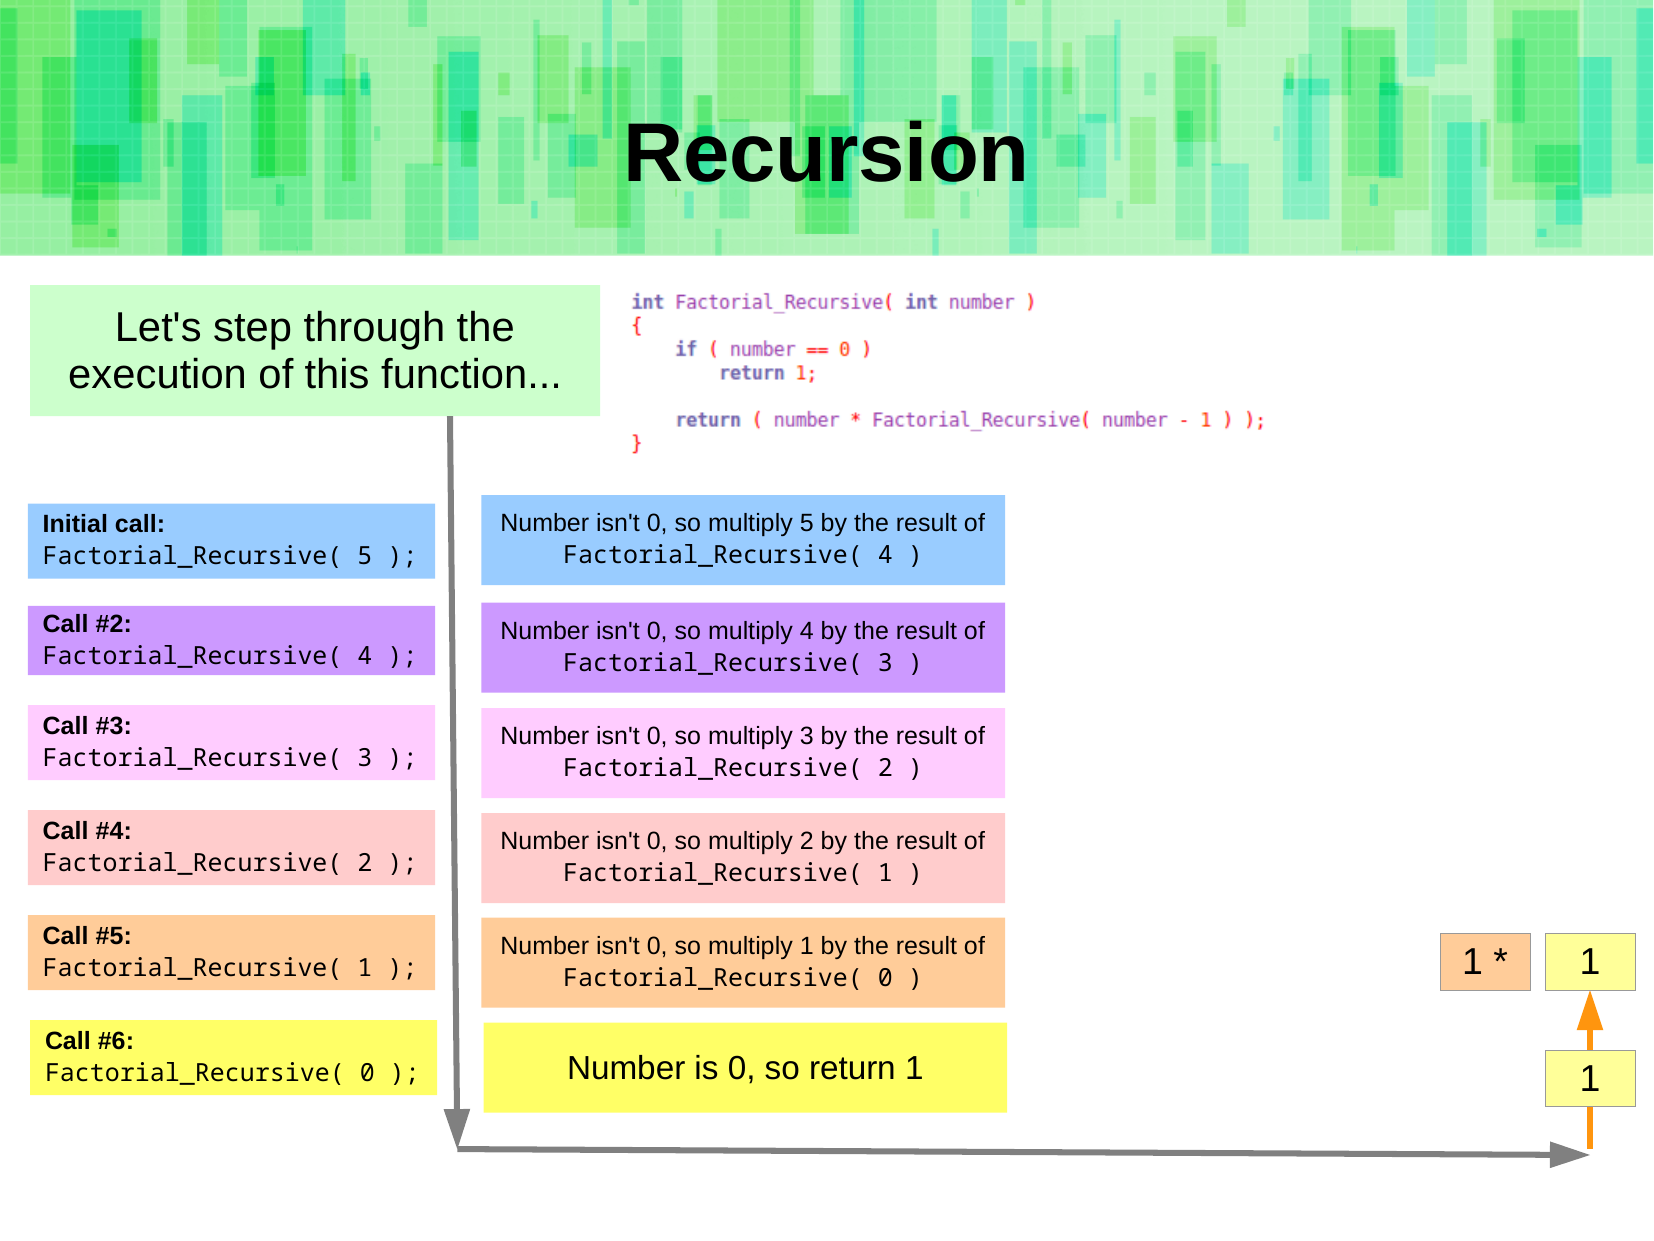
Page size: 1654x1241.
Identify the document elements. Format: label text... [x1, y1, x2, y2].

text_box Number isn't 0, so multiply 2 by the result of Factorial_Recursive( 1 ) [481, 813, 1006, 904]
picture [0, 0, 1654, 1241]
text_box Call #2: Factorial_Recursive( 4 ); [27, 605, 436, 676]
title Recursion [82, 49, 1571, 257]
text_box 1 [1545, 933, 1636, 991]
text_box Number isn't 0, so multiply 5 by the result of Factorial_Recursive( 4 ) [481, 495, 1006, 586]
text_box Let's step through the execution of this function... [30, 285, 601, 417]
text_box Number isn't 0, so multiply 4 by the result of Factorial_Recursive( 3 ) [481, 602, 1006, 693]
text_box Initial call: Factorial_Recursive( 5 ); [27, 503, 436, 579]
text_box Call #5: Factorial_Recursive( 1 ); [27, 915, 436, 991]
text_box 1 * [1440, 933, 1531, 991]
text_box Call #6: Factorial_Recursive( 0 ); [30, 1020, 438, 1096]
text_box 1 [1545, 1050, 1636, 1107]
text_box Number isn't 0, so multiply 1 by the result of Factorial_Recursive( 0 ) [481, 917, 1006, 1008]
text_box Call #3: Factorial_Recursive( 3 ); [27, 705, 436, 781]
text_box Call #4: Factorial_Recursive( 2 ); [27, 810, 436, 886]
text_box Number isn't 0, so multiply 3 by the result of Factorial_Recursive( 2 ) [481, 708, 1006, 799]
text_box Number is 0, so return 1 [483, 1022, 1008, 1113]
